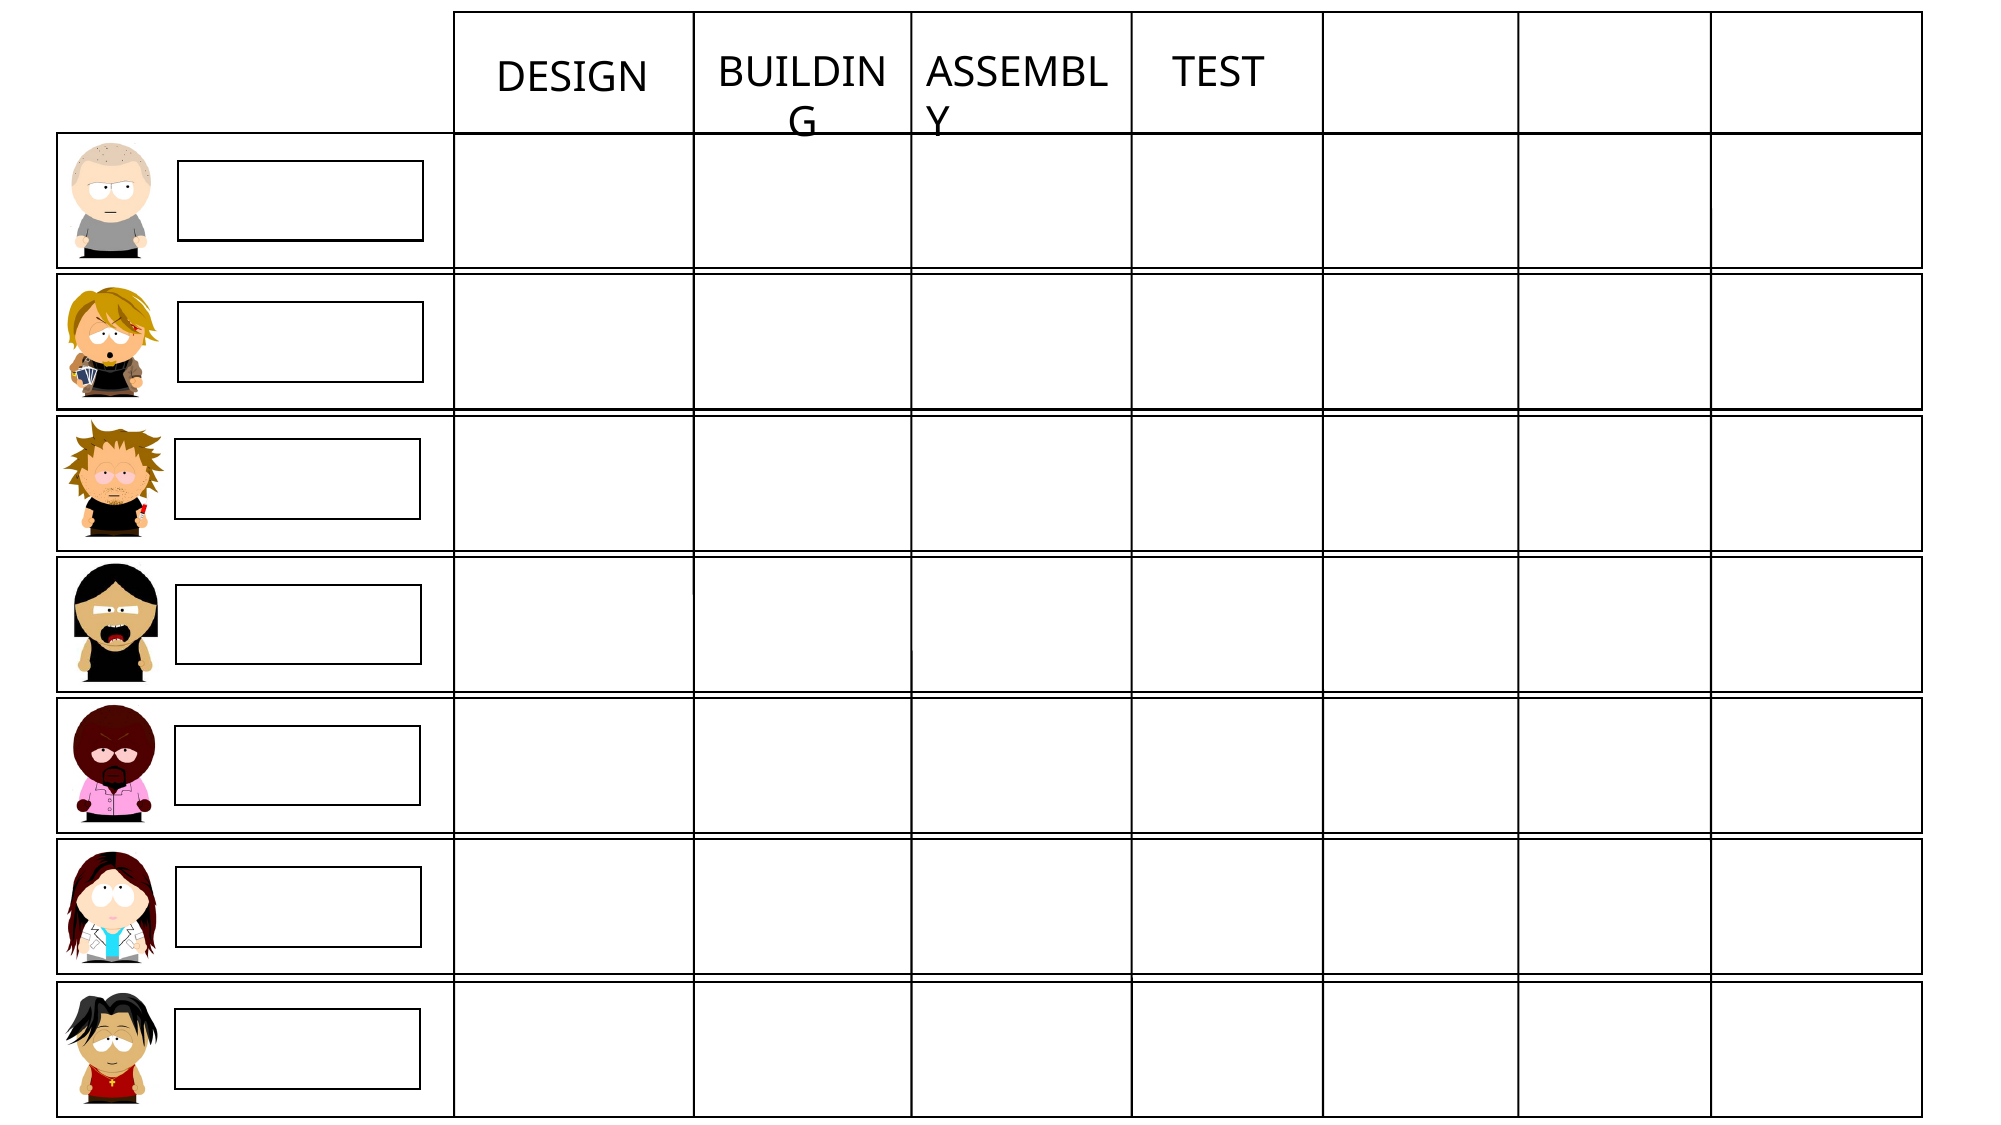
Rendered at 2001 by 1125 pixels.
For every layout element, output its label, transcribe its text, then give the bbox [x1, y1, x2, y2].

text_box BUILDING [688, 37, 917, 104]
picture [62, 283, 160, 400]
picture [64, 991, 160, 1108]
picture [64, 845, 158, 969]
text_box ASSEMBLY [917, 37, 1140, 104]
text_box TEST [1140, 37, 1333, 104]
picture [65, 699, 160, 824]
picture [62, 140, 156, 262]
picture [62, 419, 170, 540]
picture [72, 562, 160, 687]
text_box DESIGN [458, 41, 687, 108]
